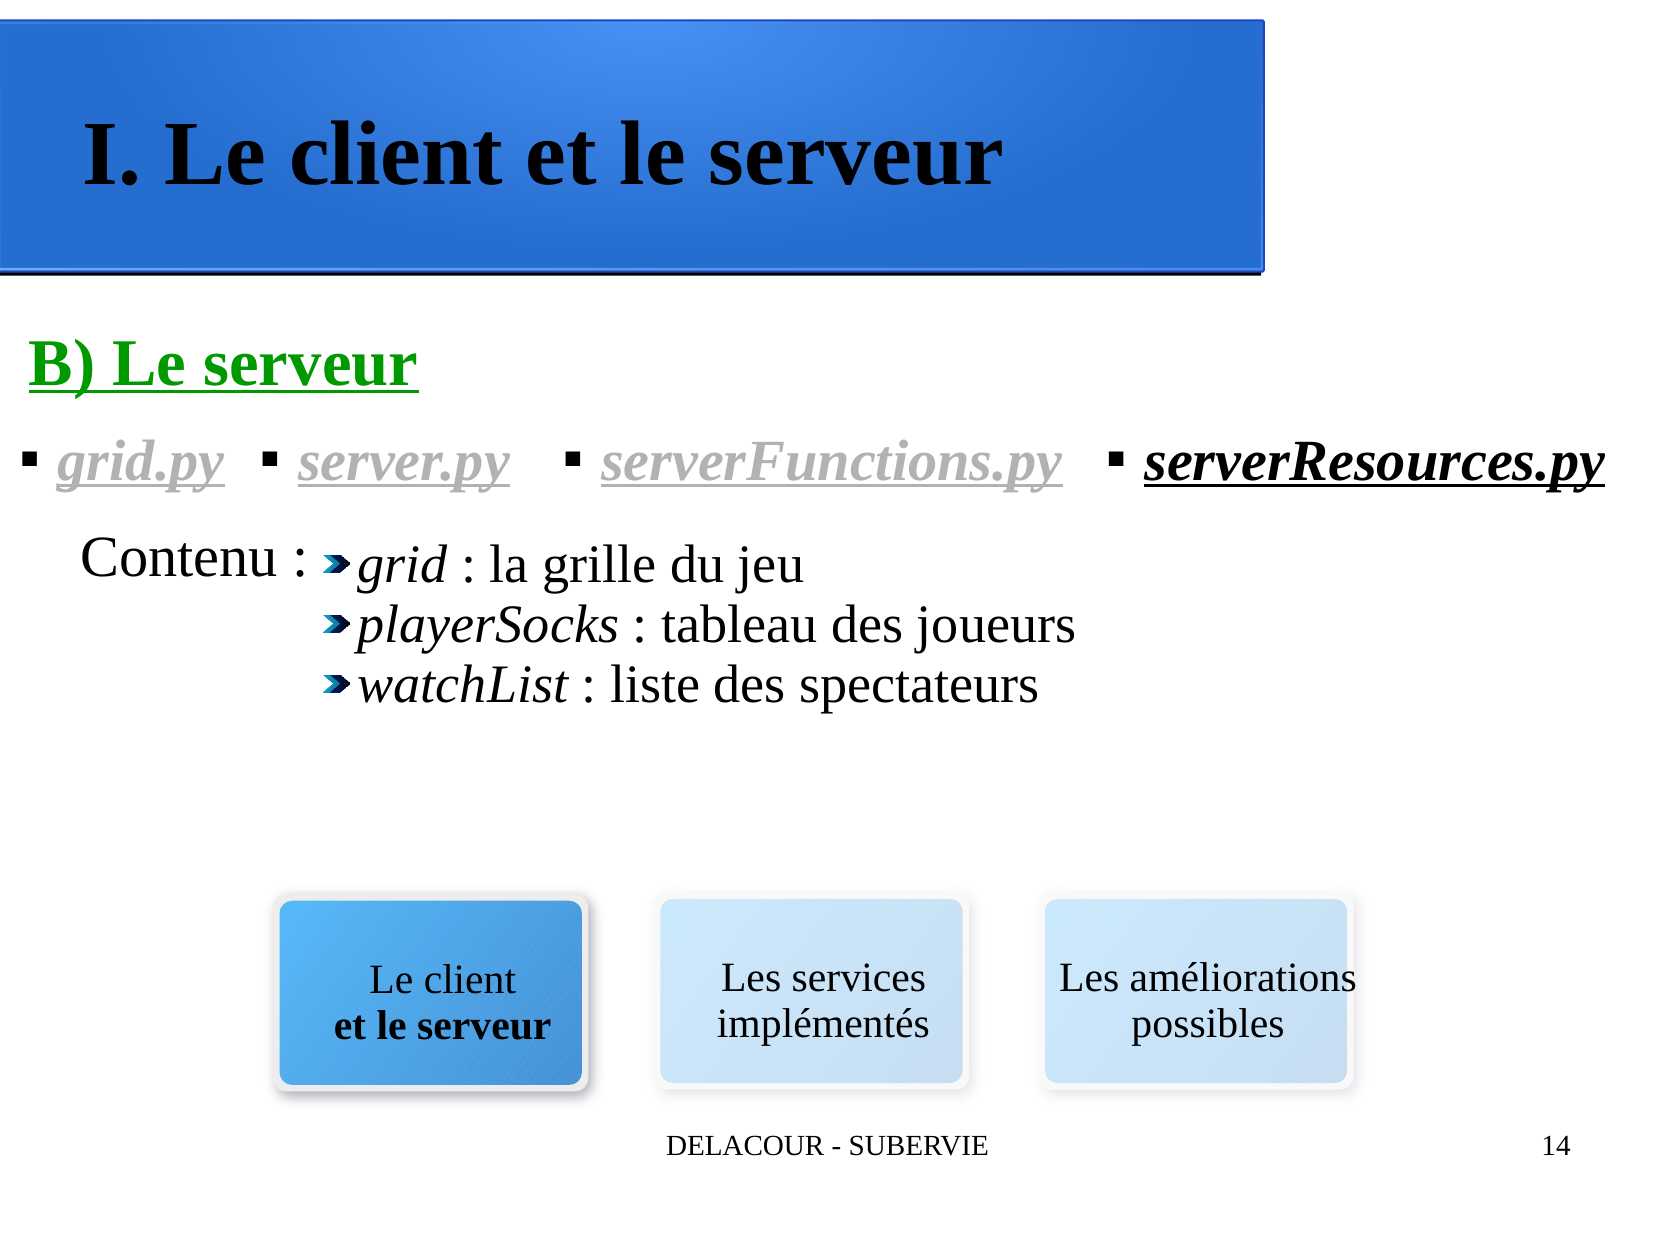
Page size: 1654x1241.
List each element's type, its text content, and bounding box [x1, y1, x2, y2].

text_box Contenu : [65, 517, 324, 598]
title I. Le client et le serveur [82, 94, 1264, 213]
text_box serverResources.py [1094, 420, 1638, 566]
picture [262, 880, 624, 1124]
picture [1027, 878, 1389, 1123]
text_box server.py [248, 420, 550, 513]
text_box serverFunctions.py [550, 420, 1094, 513]
text_box B) Le serveur [14, 318, 438, 482]
text_box grid.py [7, 420, 244, 513]
picture [643, 878, 1004, 1123]
text_box grid : la grille du jeu playerSocks : tableau des joueurs watchList : liste des spectateurs [307, 526, 1093, 725]
